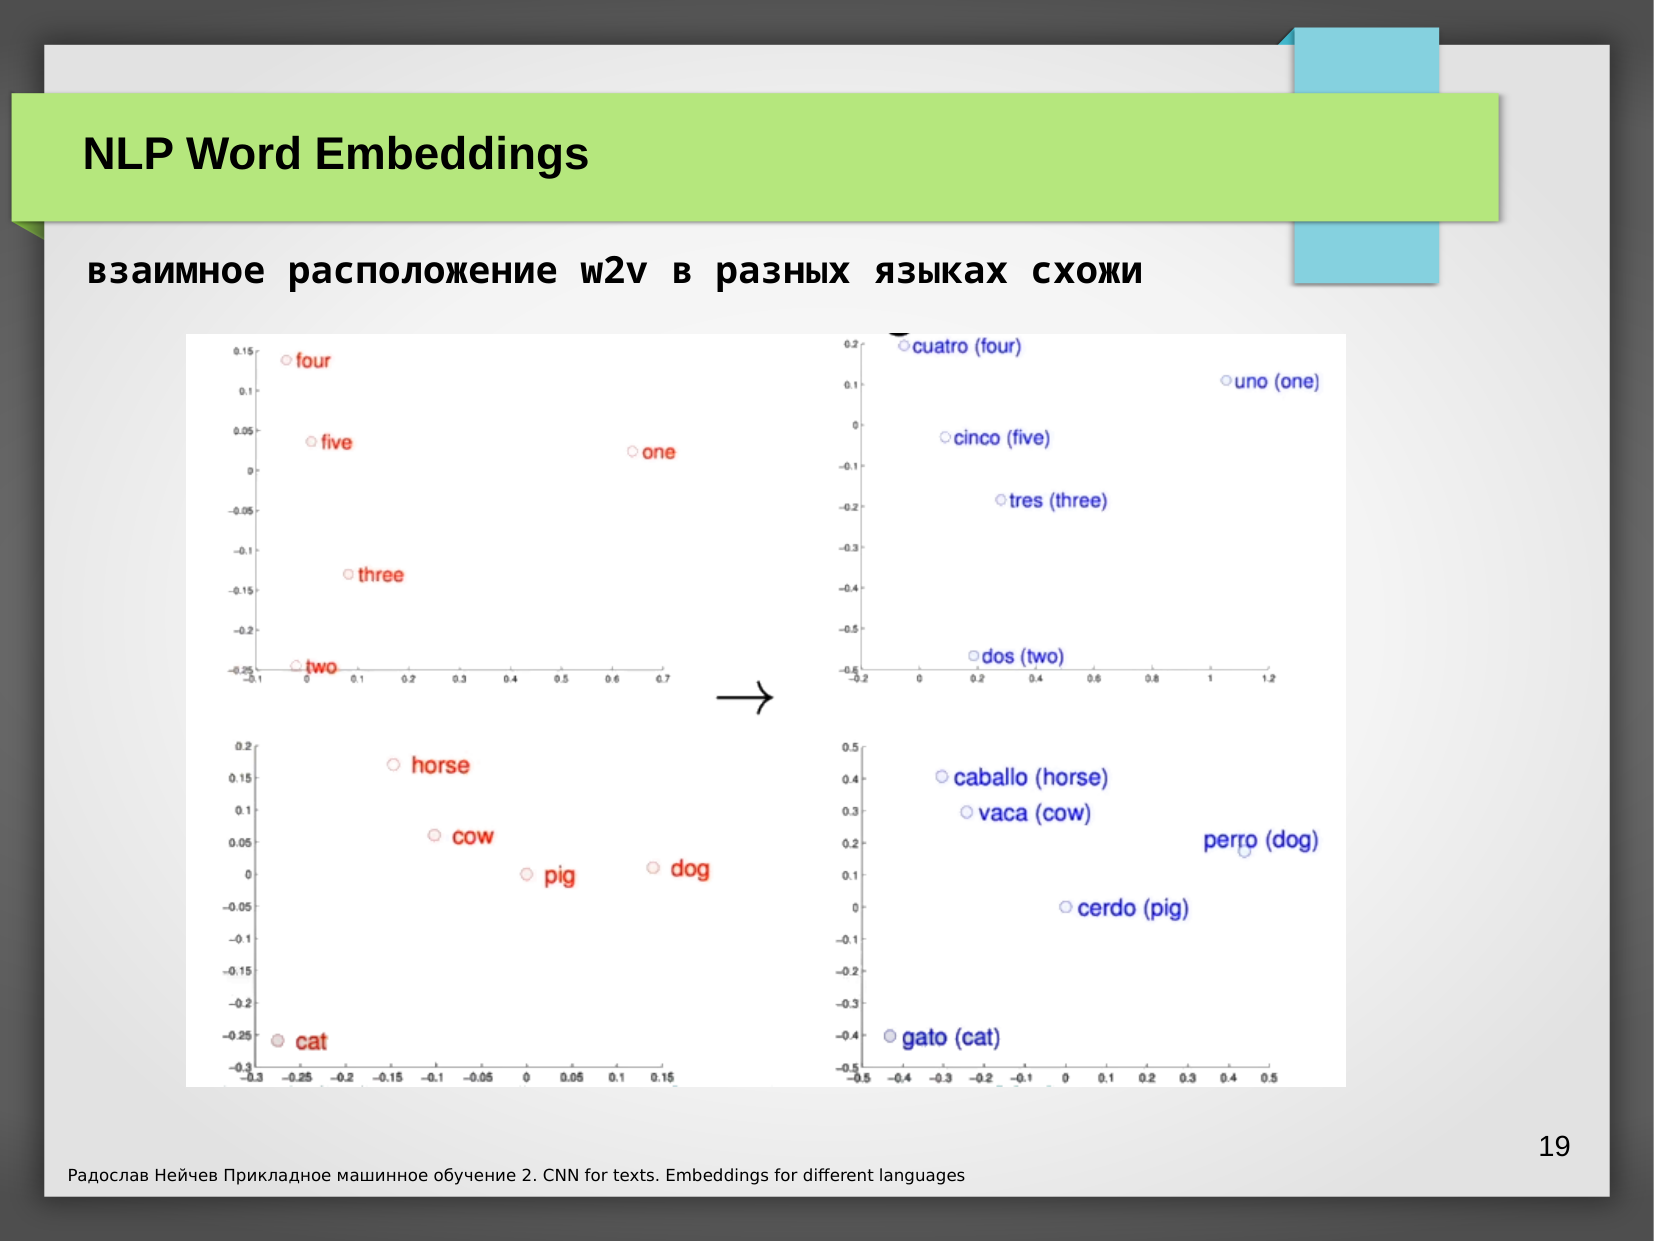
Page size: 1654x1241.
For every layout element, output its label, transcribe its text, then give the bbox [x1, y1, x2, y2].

text_box Радослав Нейчев Прикладное машинное обучение 2. CNN for texts. Embeddings for different languages [52, 1158, 1205, 1193]
text_box взаимное расположение w2v в разных языках схожи [70, 236, 1229, 308]
picture [0, 0, 1654, 1241]
title NLP Word Embeddings [82, 121, 1489, 187]
